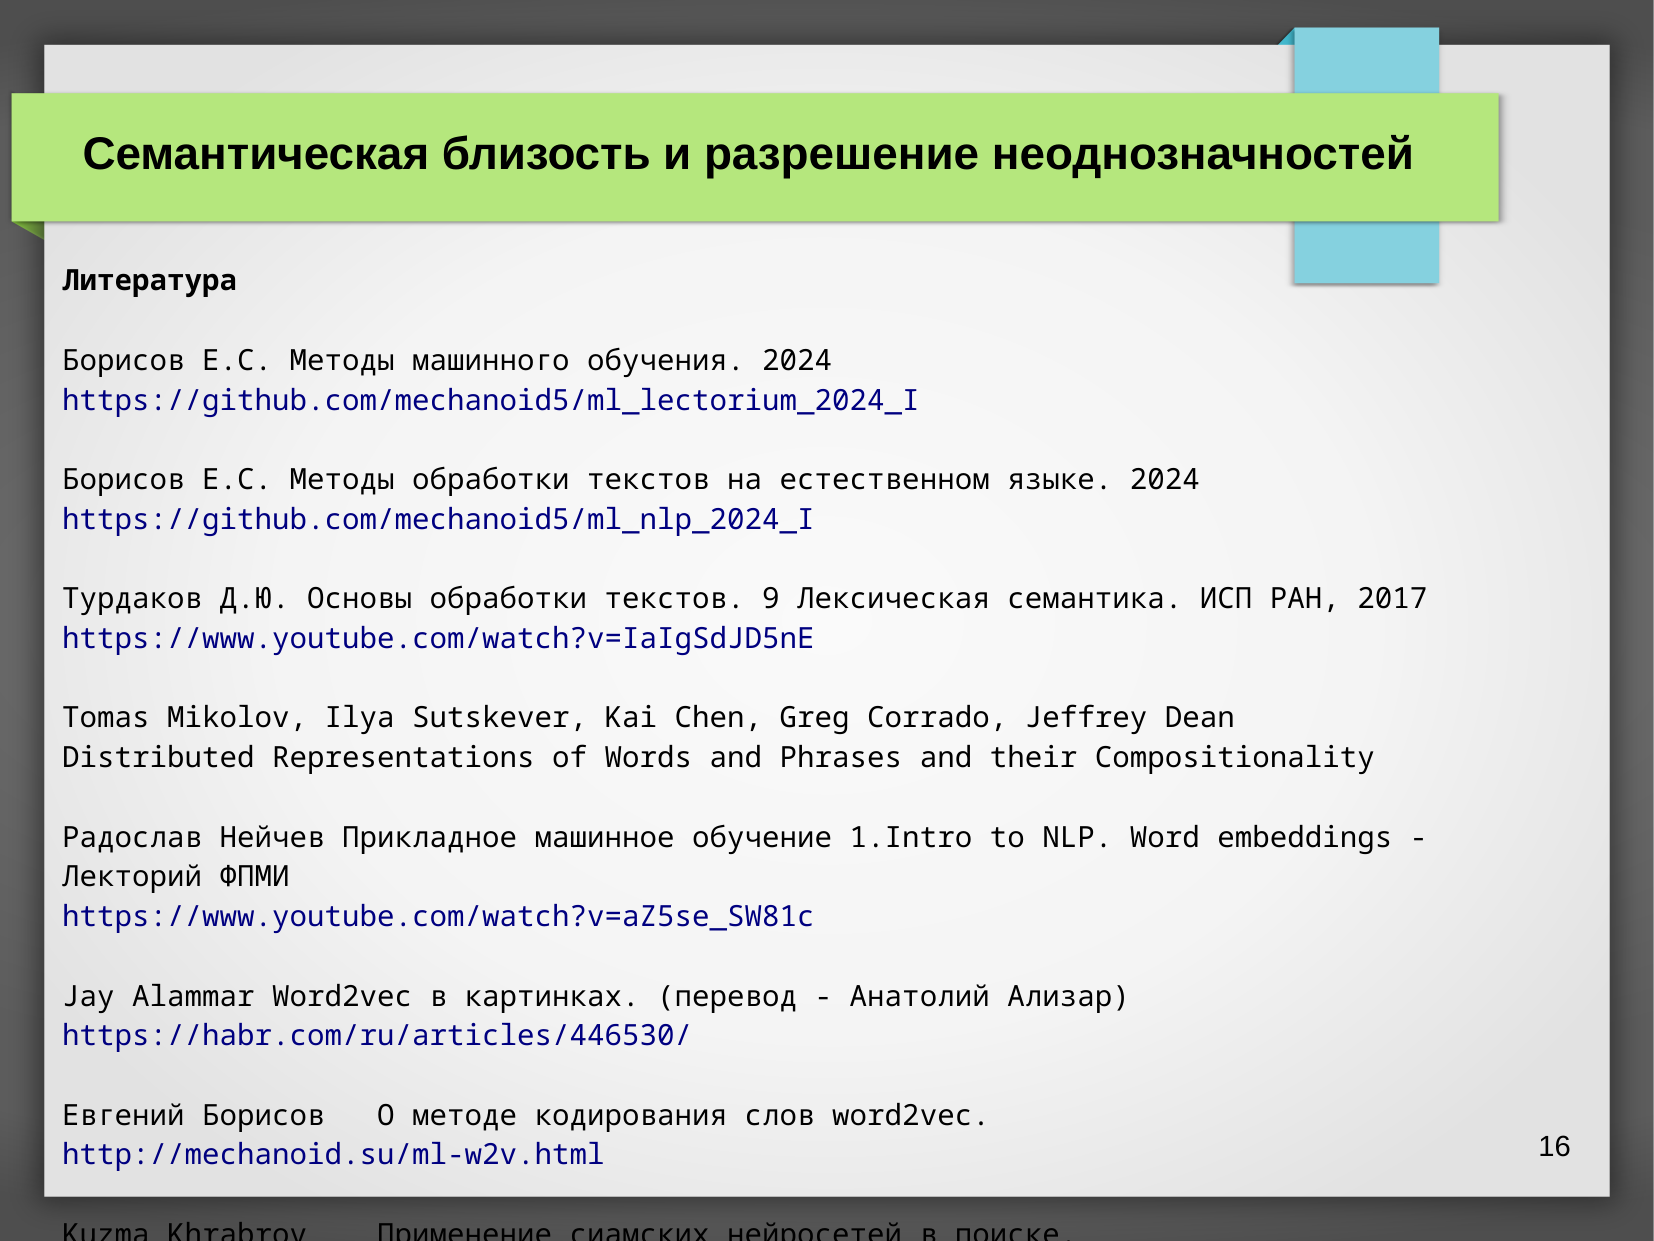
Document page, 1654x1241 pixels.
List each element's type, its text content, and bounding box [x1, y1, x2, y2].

picture [594, 1232, 600, 1241]
picture [769, 1232, 775, 1241]
picture [959, 1230, 967, 1241]
picture [419, 1232, 425, 1241]
picture [538, 1230, 547, 1235]
picture [399, 1230, 407, 1241]
picture [189, 1230, 197, 1241]
picture [524, 1232, 530, 1241]
picture [784, 1230, 792, 1241]
picture [118, 1230, 122, 1241]
title Семантическая близость и разрешение неоднозначностей [82, 121, 1489, 187]
picture [486, 1230, 495, 1235]
picture [1046, 1230, 1055, 1235]
picture [976, 1230, 985, 1241]
picture [242, 1230, 250, 1241]
picture [891, 1232, 897, 1241]
picture [681, 1232, 687, 1241]
picture [276, 1230, 285, 1241]
picture [748, 1230, 757, 1235]
picture [836, 1230, 845, 1235]
picture [451, 1230, 460, 1235]
picture [0, 0, 1654, 1241]
picture [801, 1230, 810, 1241]
picture [996, 1232, 1002, 1241]
picture [382, 1225, 390, 1241]
picture [871, 1230, 880, 1235]
text_box Литература Борисов Е.С. Методы машинного обучения. 2024 https://github.com/mechanoid5/ml_lectorium_2024_I Борисов Е.С. Методы обработки текстов на естественном языке. 2024 https://github.com/mechanoid5/ml_nlp_2024_I Турдаков Д.Ю. Основы обработки текстов. 9 Лексическая семантика. ИСП РАН, 2017 https://www.youtube.com/watch?v=IaIgSdJD5nE Tomas Mikolov, Ilya Sutskever, Kai Chen, Greg Corrado, Jeffrey Dean Distributed Representations of Words and Phrases and their Compositionality Радослав Нейчев Прикладное машинное обучение 1.Intro to NLP. Word embeddings - Лекторий ФПМИ https://www.youtube.com/watch?v=aZ5se_SW81c Jay Alammar Word2vec в картинках. (перевод - Анатолий Ализар) https://habr.com/ru/articles/446530/ Евгений Борисов О методе кодирования слов word2vec. http://mechanoid.su/ml-w2v.html Kuzma Khrabrov Применение сиамских нейросетей в поиске. https://habr.com/ru/company/mailru/blog/468075/ [47, 252, 1595, 1192]
picture [124, 1230, 128, 1241]
